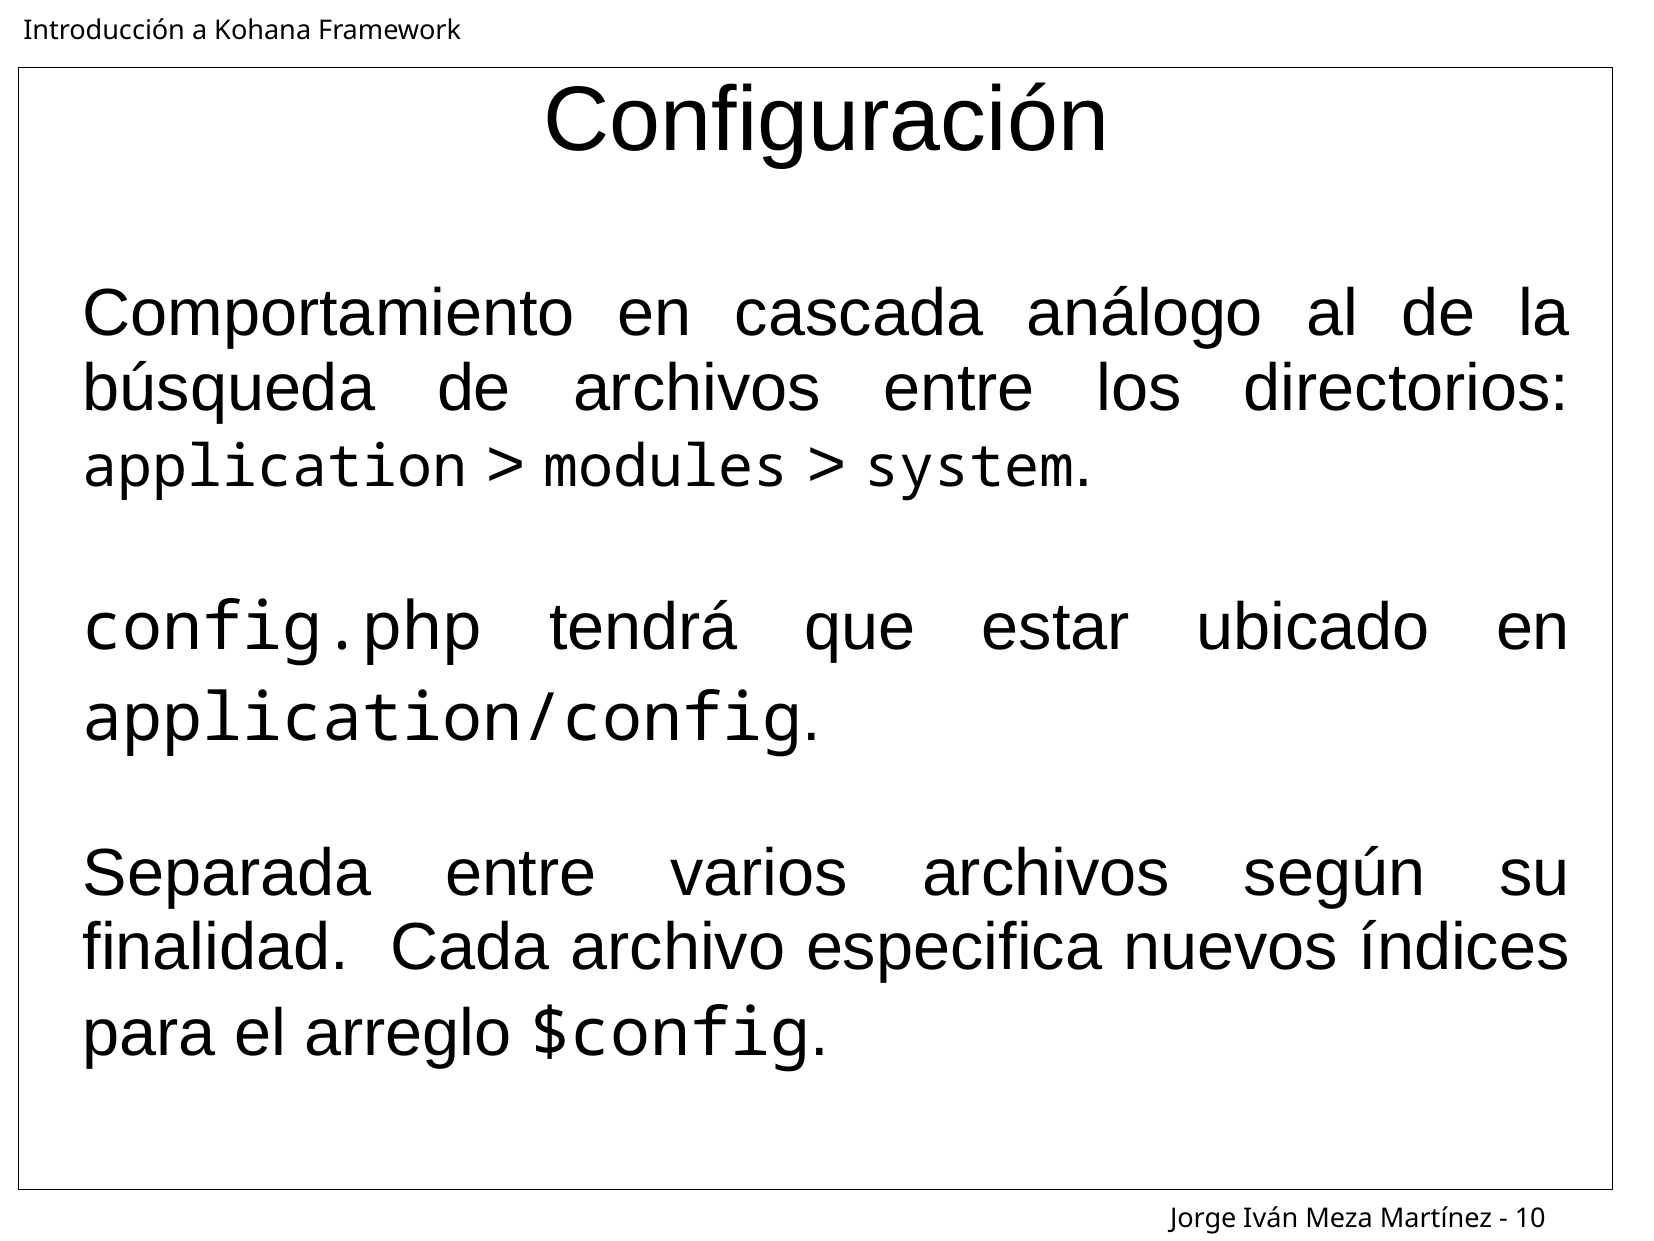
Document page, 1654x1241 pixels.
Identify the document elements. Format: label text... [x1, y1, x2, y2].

title Configuración [82, 56, 1571, 181]
subtitle Comportamiento en cascada análogo al de la búsqueda de archivos entre los directorios: application > modules > system. config.php tendrá que estar ubicado en application/config. Separada entre varios archivos según su finalidad. Cada archivo especifica nuevos índices para el arreglo $config. [82, 194, 1571, 1156]
